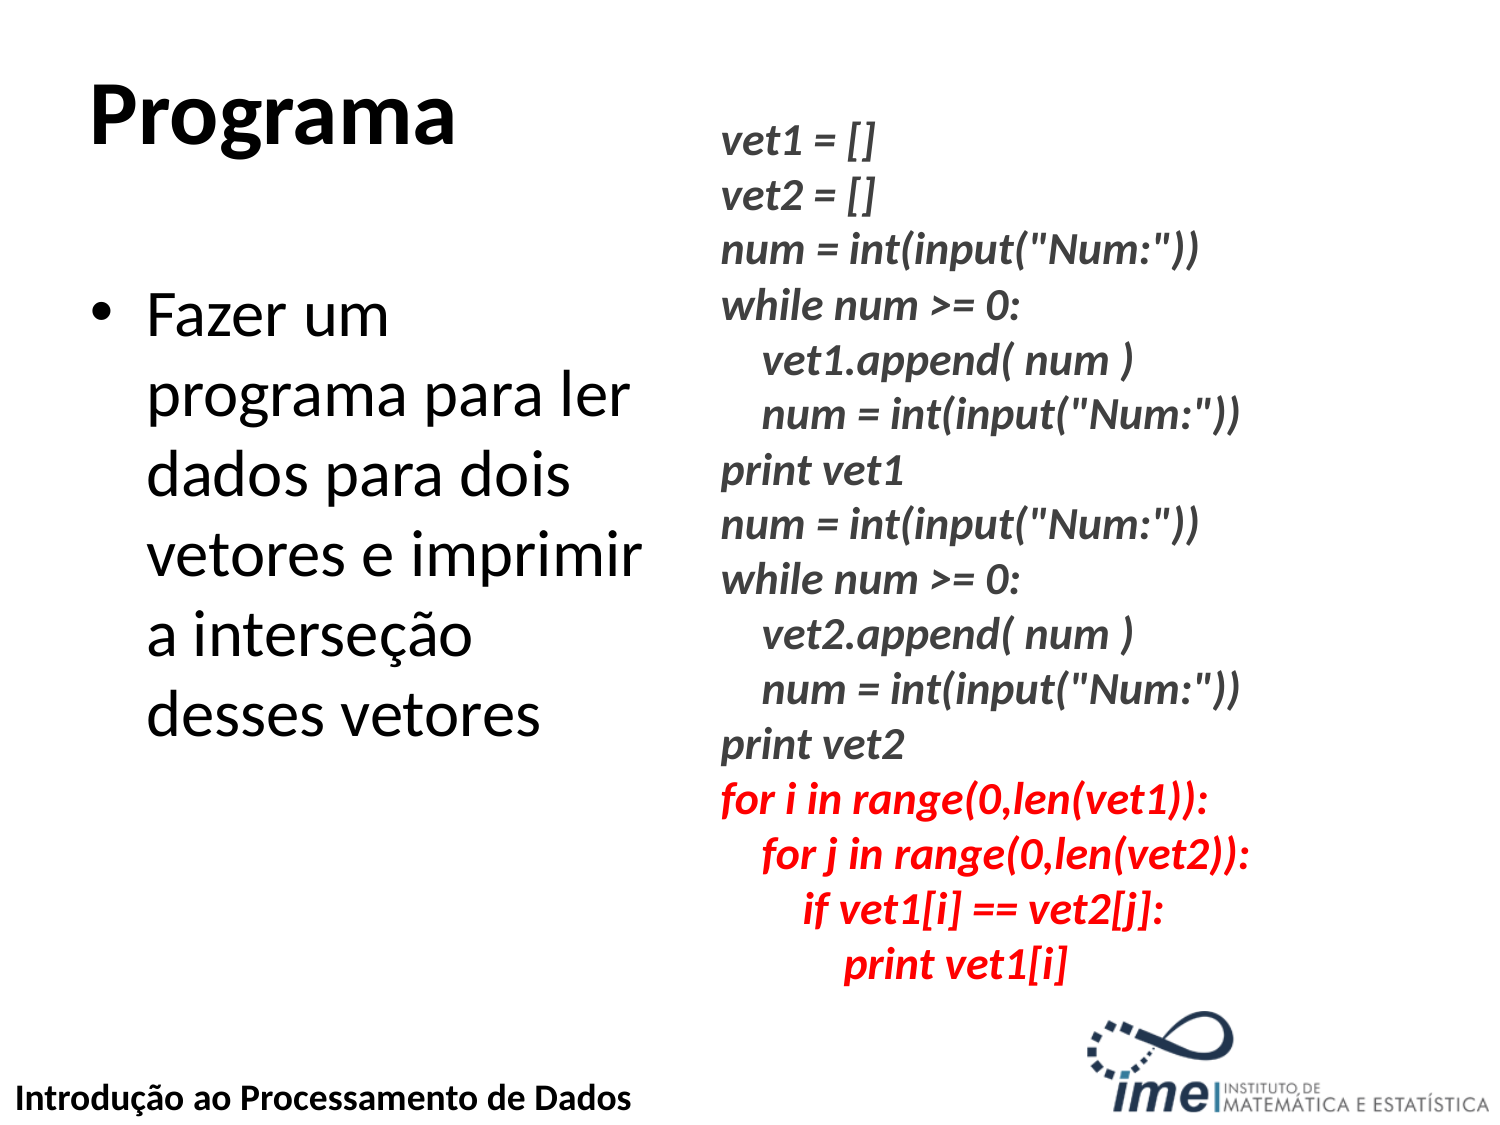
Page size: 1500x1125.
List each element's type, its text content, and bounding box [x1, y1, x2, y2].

title Programa [75, 45, 1425, 233]
list Fazer um programa para ler dados para dois vetores e imprimir a interseção desses vetores [75, 262, 680, 1005]
picture [1086, 1011, 1495, 1115]
text_box vet1 = [] vet2 = [] num = int(input("Num:")) while num >= 0: vet1.append( num ) num = int(input("Num:")) print vet1 num = int(input("Num:")) while num >= 0: vet2.append( num ) num = int(input("Num:")) print vet2 for i in range(0,len(vet1)): for j in range(0,len(vet2)): if vet1[i] == vet2[j]: print vet1[i] [705, 101, 1307, 1052]
